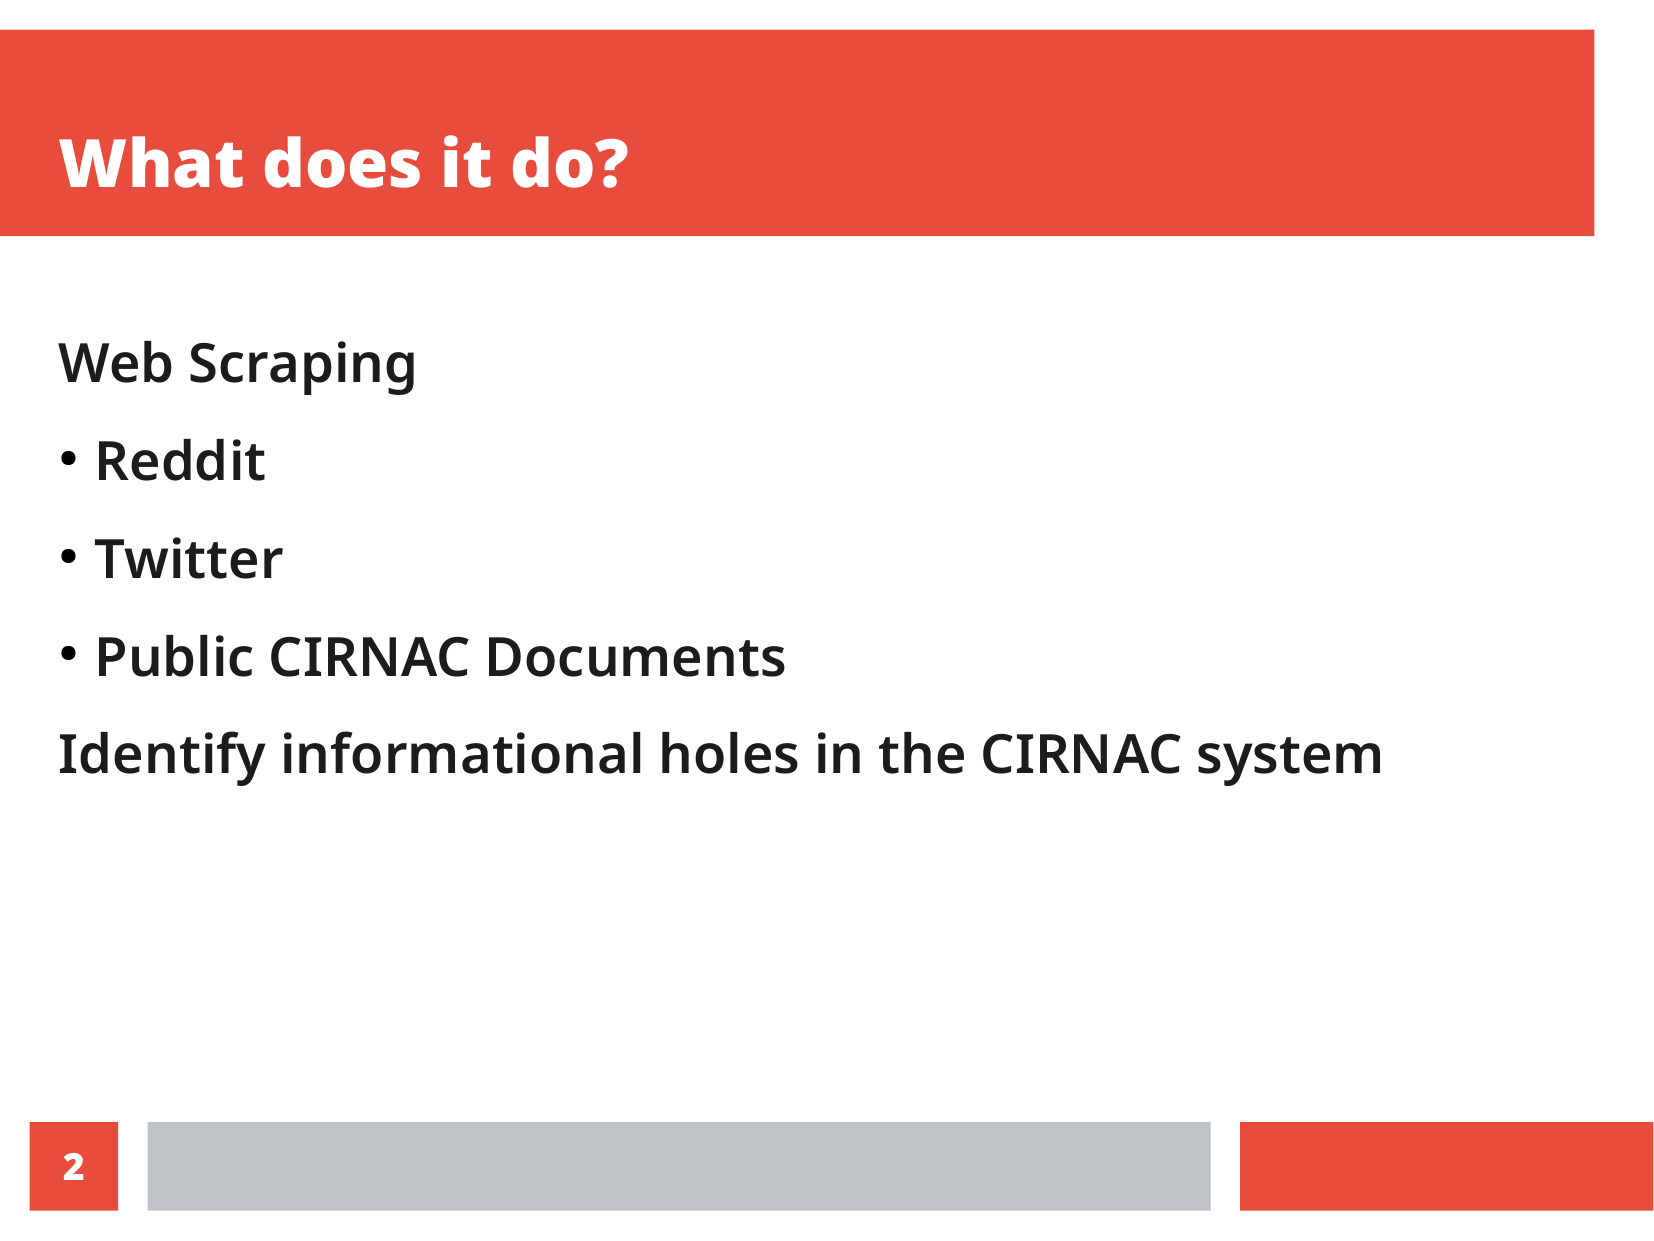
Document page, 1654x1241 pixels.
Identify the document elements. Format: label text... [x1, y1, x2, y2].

list Web Scraping Reddit Twitter Public CIRNAC Documents Identify informational holes in the CIRNAC system [59, 324, 1565, 1093]
title What does it do? [59, 59, 1595, 207]
